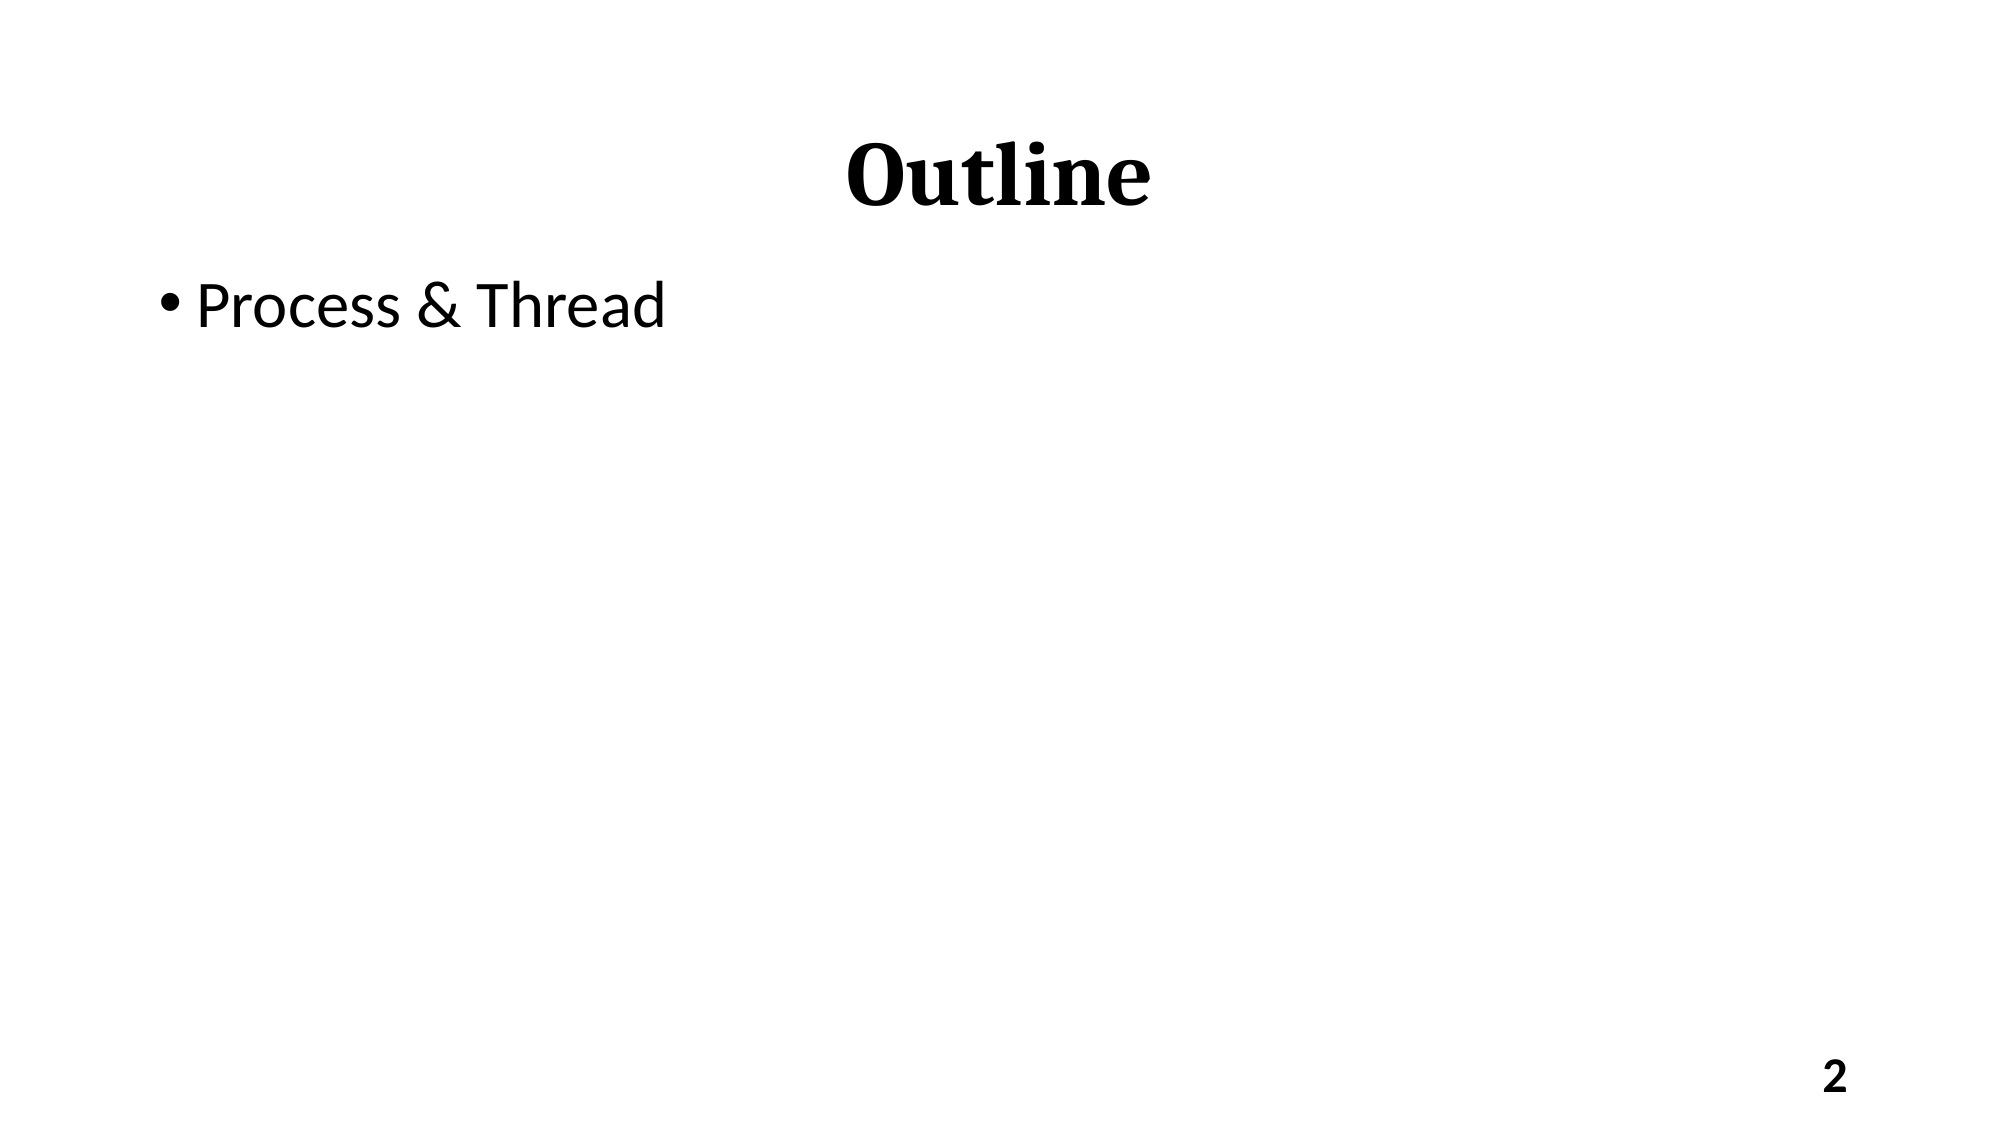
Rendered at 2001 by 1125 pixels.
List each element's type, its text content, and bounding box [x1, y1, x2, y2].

title Outline [137, 59, 1863, 278]
list Process & Thread [143, 261, 1869, 991]
slide_number <number> [1412, 1042, 1863, 1103]
